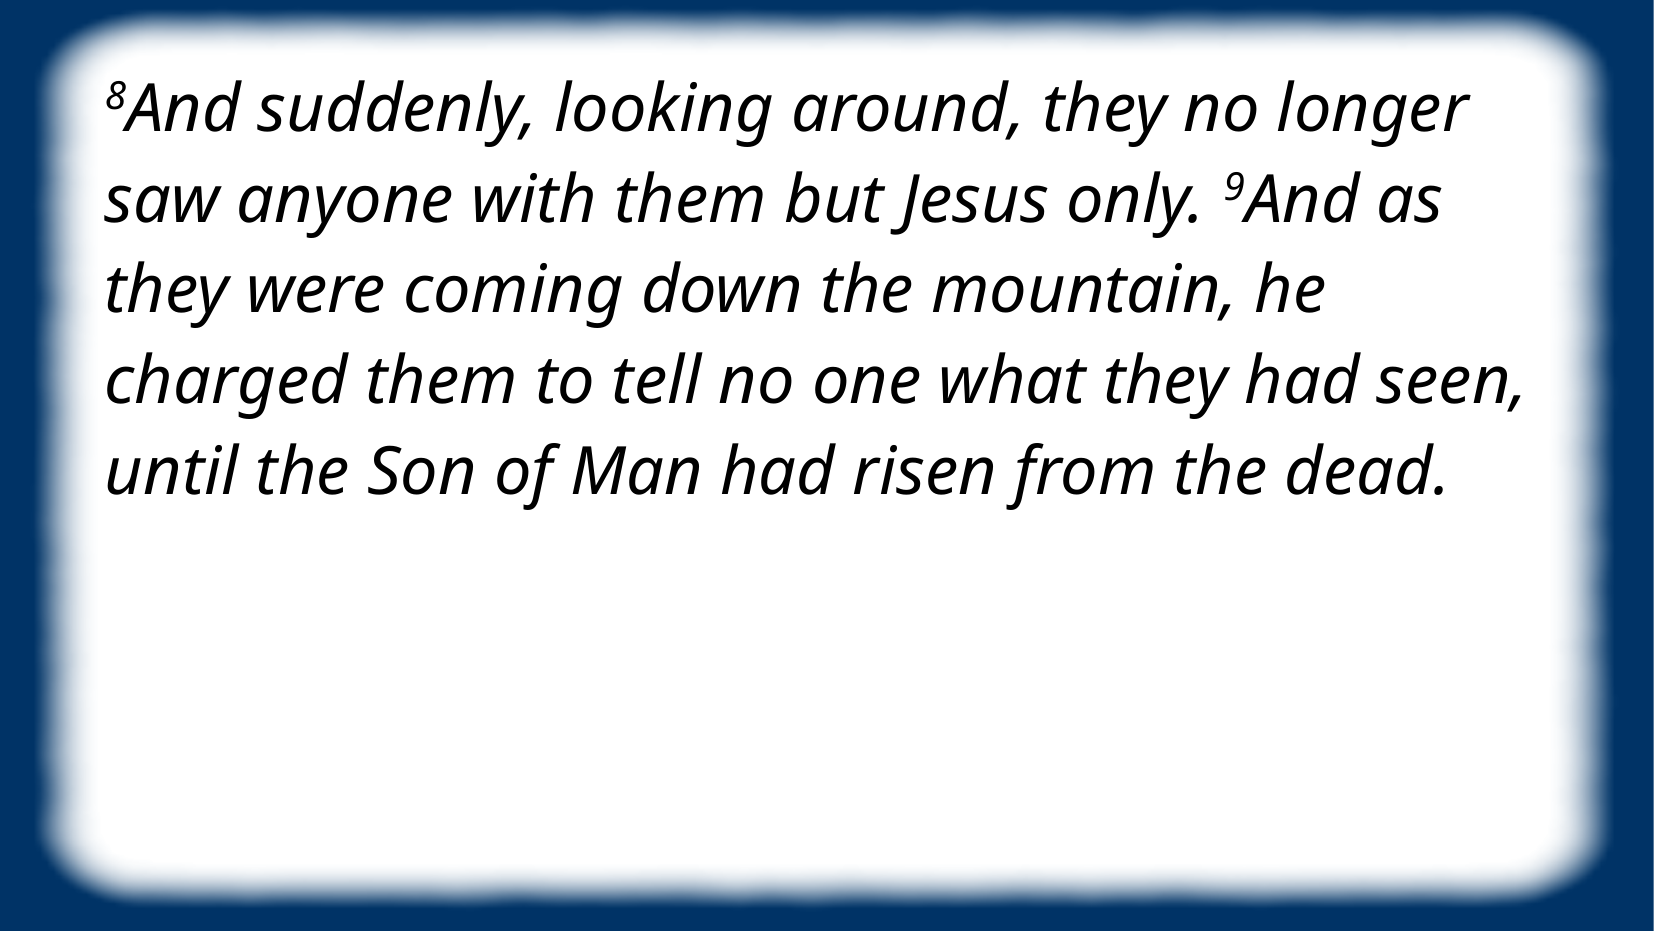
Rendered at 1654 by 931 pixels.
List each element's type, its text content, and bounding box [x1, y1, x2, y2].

picture [0, 0, 1654, 931]
text_box 8And suddenly, looking around, they no longer saw anyone with them but Jesus only. 9And as they were coming down the mountain, he charged them to tell no one what they had seen, until the Son of Man had risen from the dead. [90, 52, 1576, 601]
